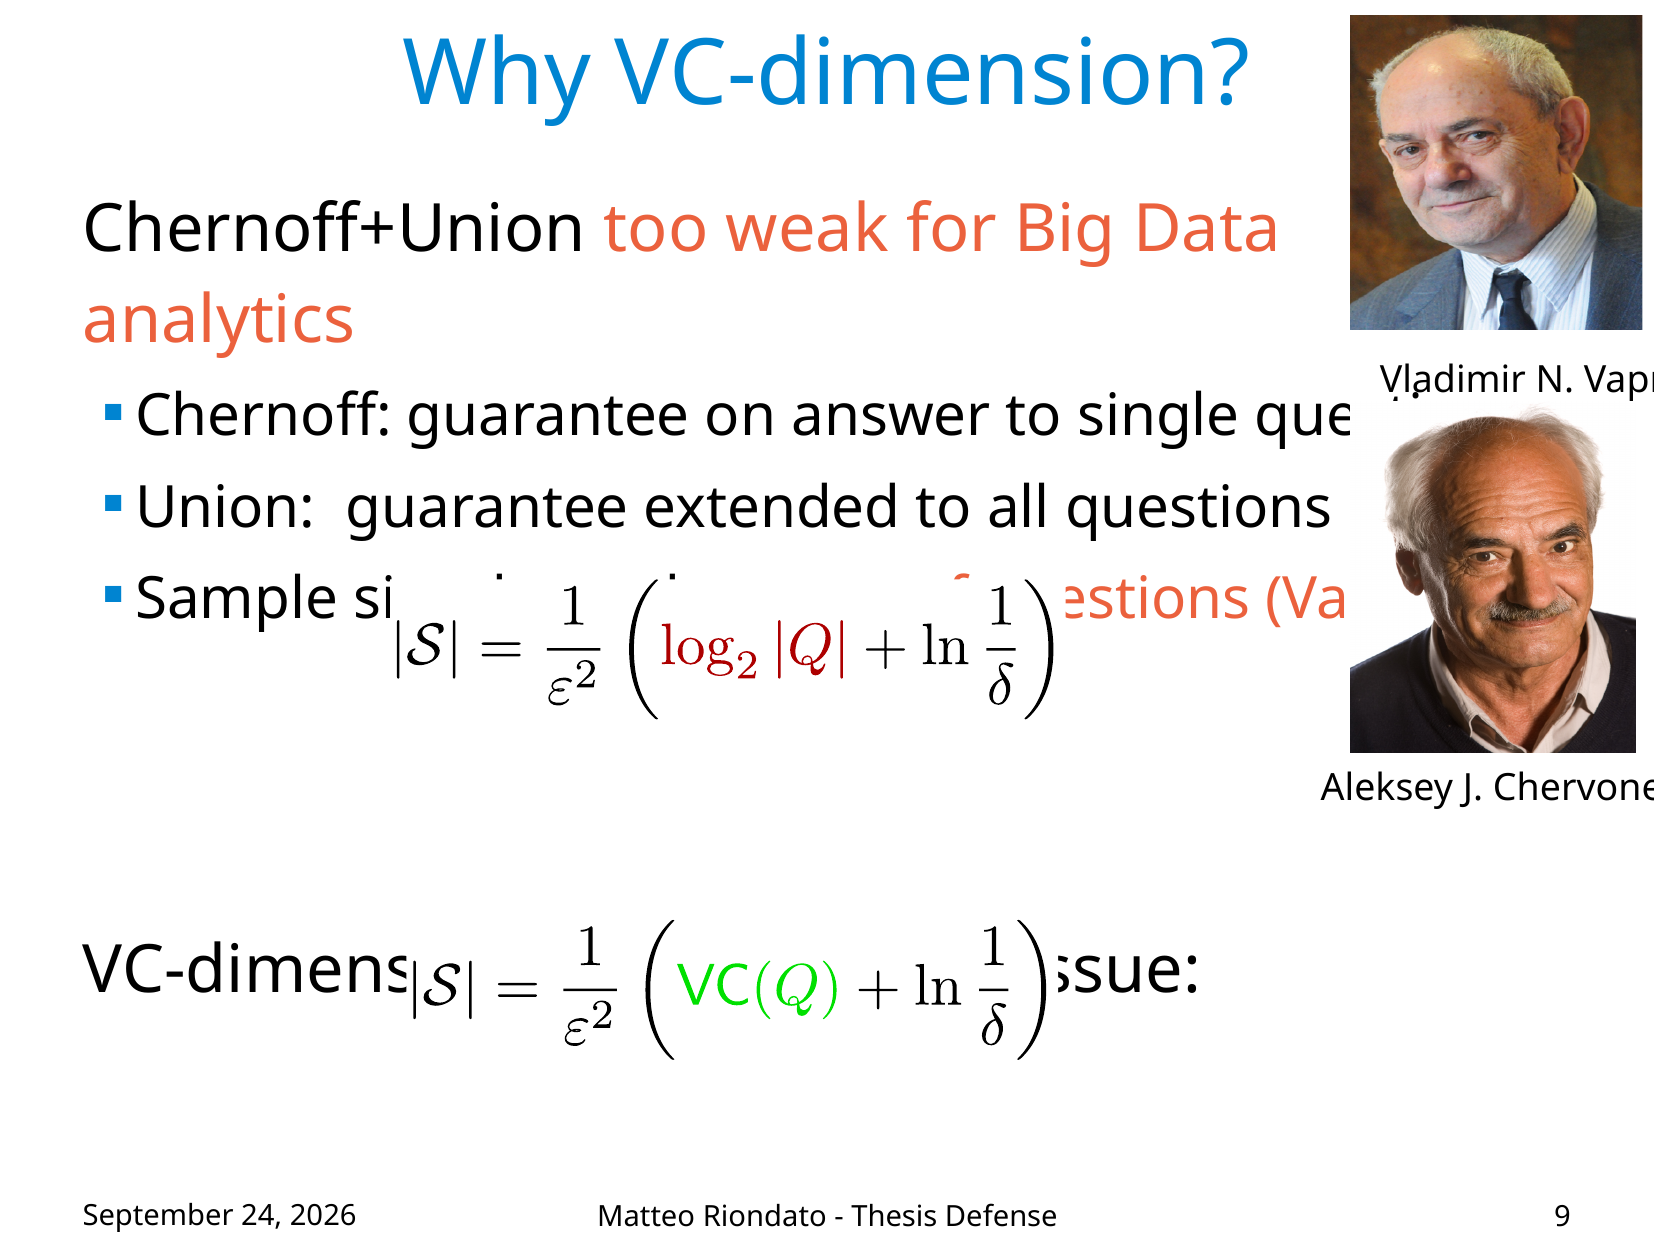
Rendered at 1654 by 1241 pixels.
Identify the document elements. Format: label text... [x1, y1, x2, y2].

title Why VC-dimension? [82, 0, 1571, 139]
text_box Vladimir N. Vapnik [1365, 345, 1654, 402]
list Chernoff+Union too weak for Big Data analytics Chernoff: guarantee on answer to single question Union: guarantee extended to all questions Sample size depends on no. of questions (Variety): VC-dimension overcomes this issue: [82, 180, 1571, 1186]
text_box [390, 579, 1066, 720]
text_box [406, 919, 1059, 1061]
picture [1350, 15, 1643, 331]
picture [1350, 401, 1636, 753]
text_box Aleksey J. Chervonenkis [1305, 753, 1654, 811]
